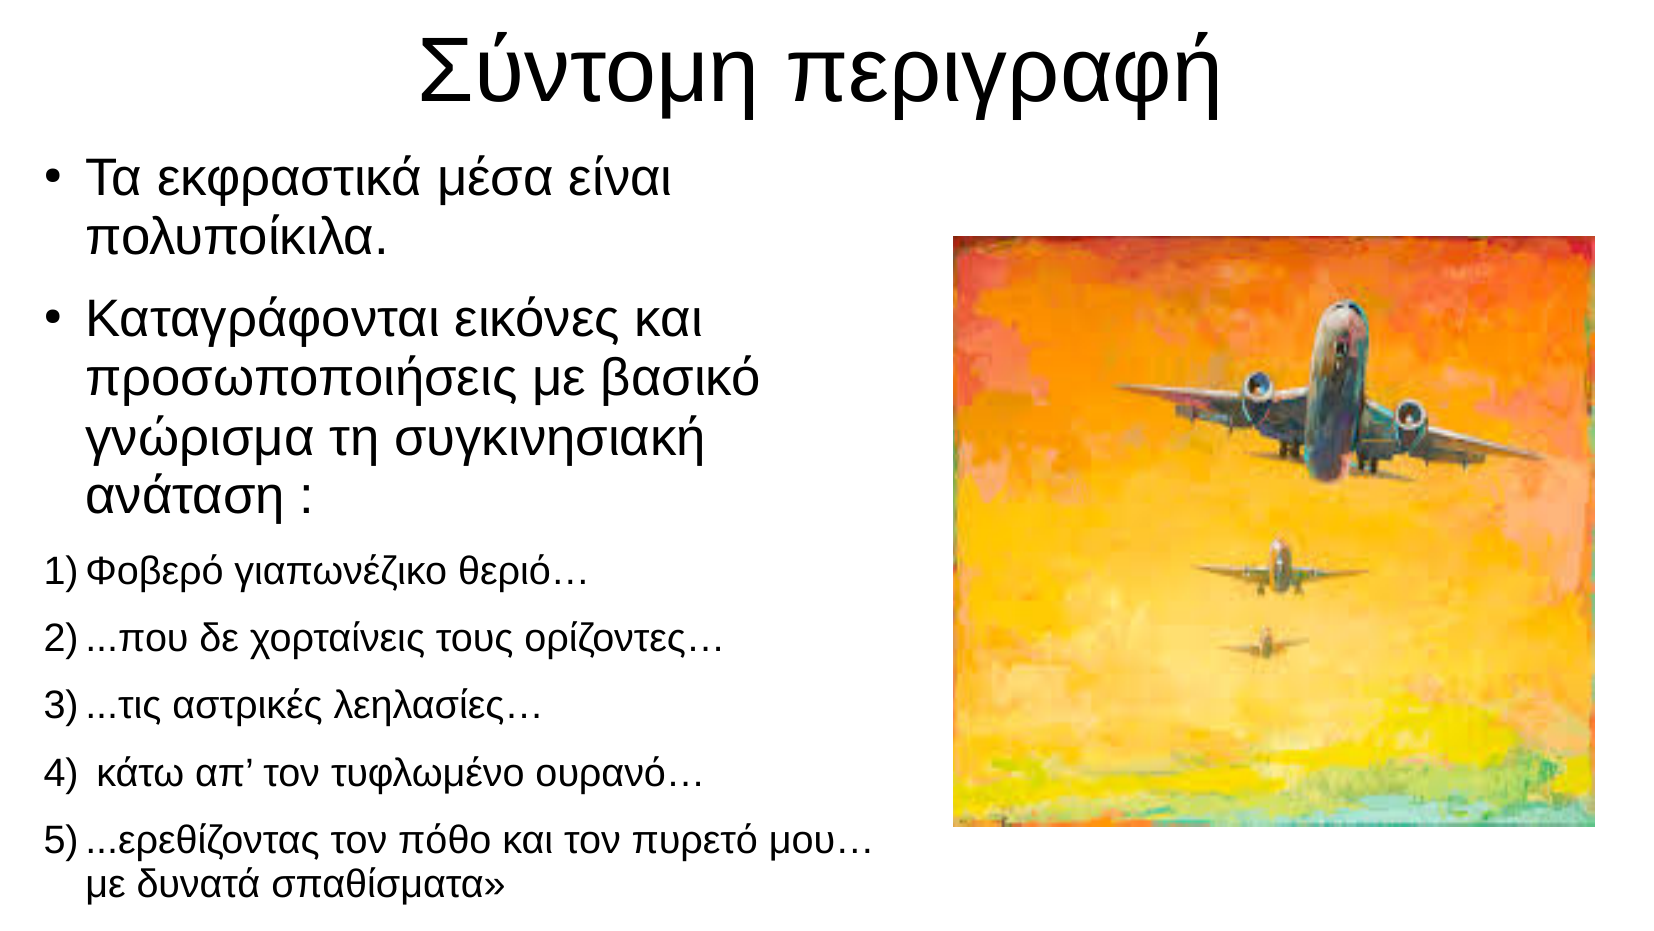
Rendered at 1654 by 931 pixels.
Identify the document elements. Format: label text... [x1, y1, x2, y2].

title Σύντομη περιγραφή [76, 0, 1565, 148]
picture [953, 236, 1595, 827]
list Τα εκφραστικά μέσα είναι πολυποίκιλα. Καταγράφονται εικόνες και προσωποποιήσεις με βασικό γνώρισμα τη συγκινησιακή ανάταση : Φοβερό γιαπωνέζικο θεριό… ...που δε χορταίνεις τους ορίζοντες… ...τις αστρικές λεηλασίες… κάτω απ’ τον τυφλωμένο ουρανό… ...ερεθίζοντας τον πόθο και τον πυρετό μου…με δυνατά σπαθίσματα» [29, 147, 916, 916]
